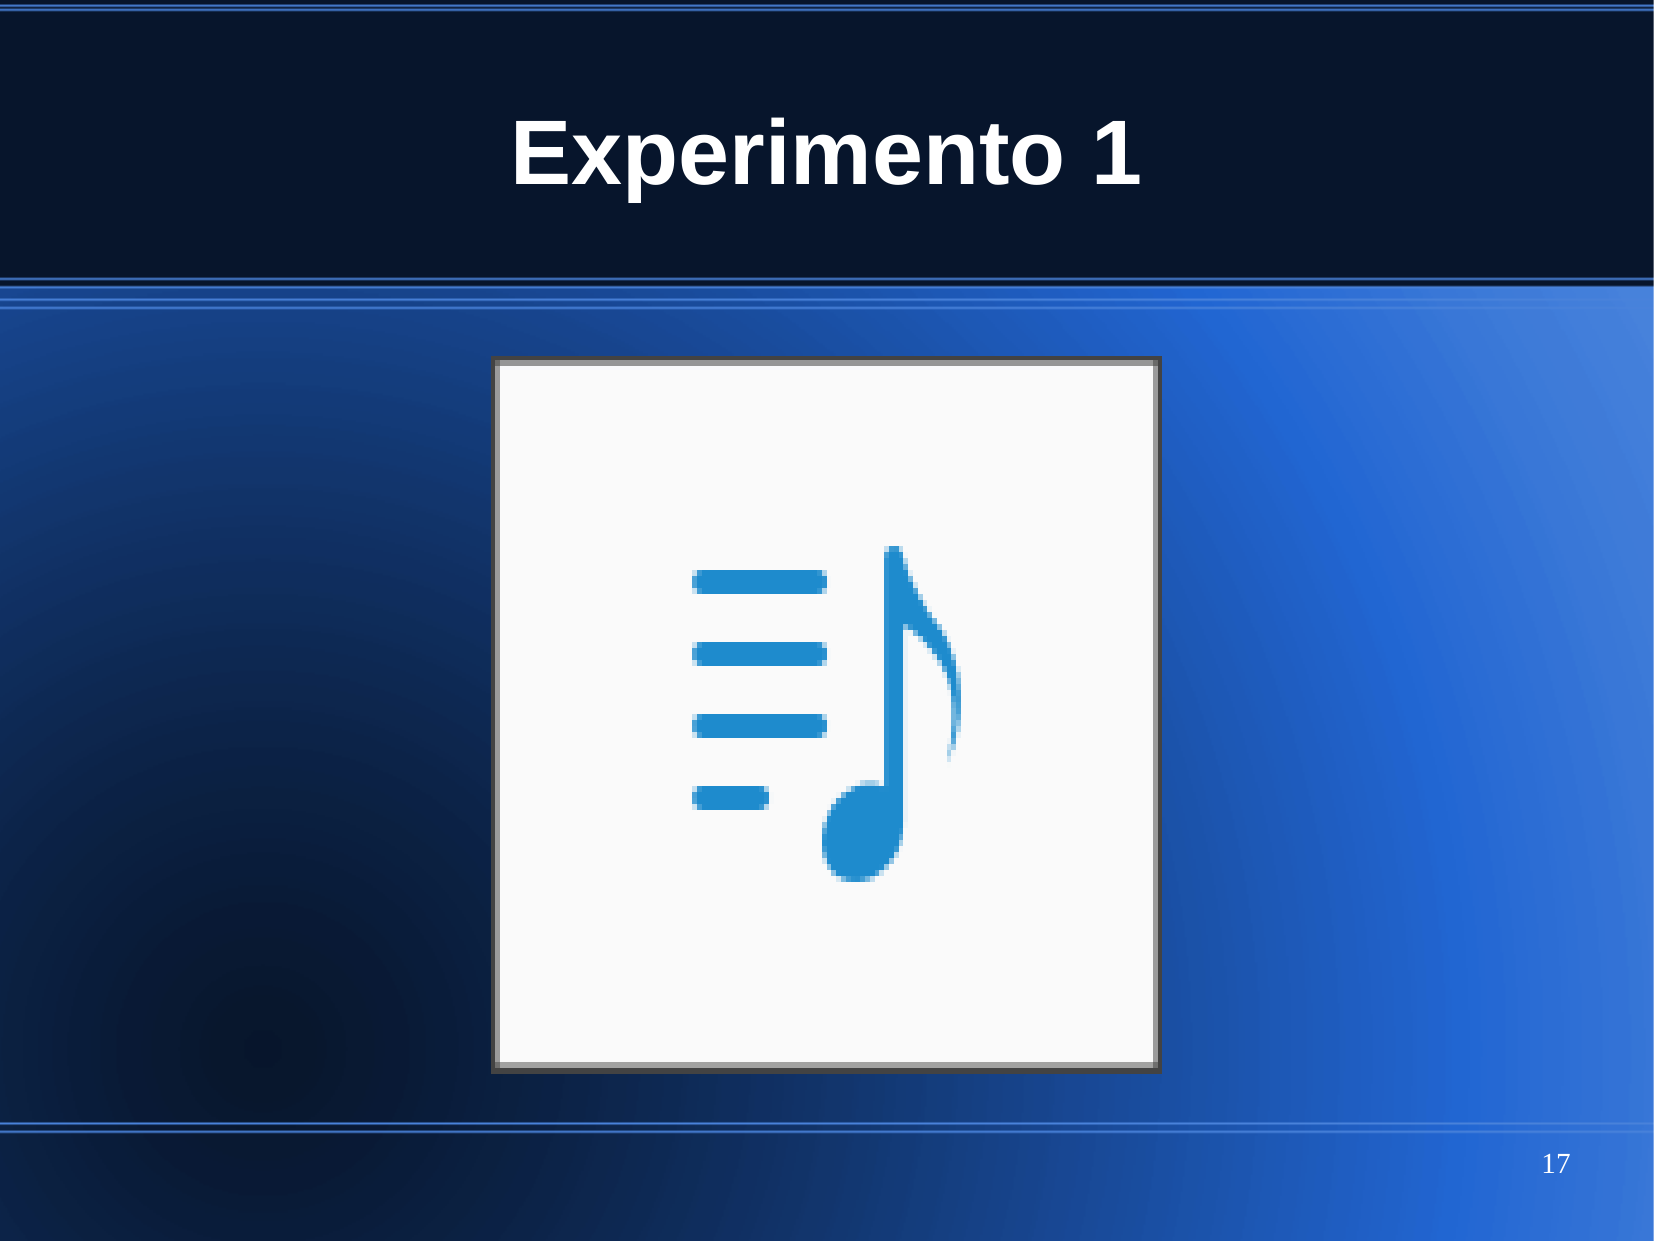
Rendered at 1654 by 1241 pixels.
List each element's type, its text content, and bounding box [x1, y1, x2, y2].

title Experimento 1 [82, 49, 1571, 257]
text_box [490, 355, 1164, 1075]
picture [0, 0, 1654, 1241]
